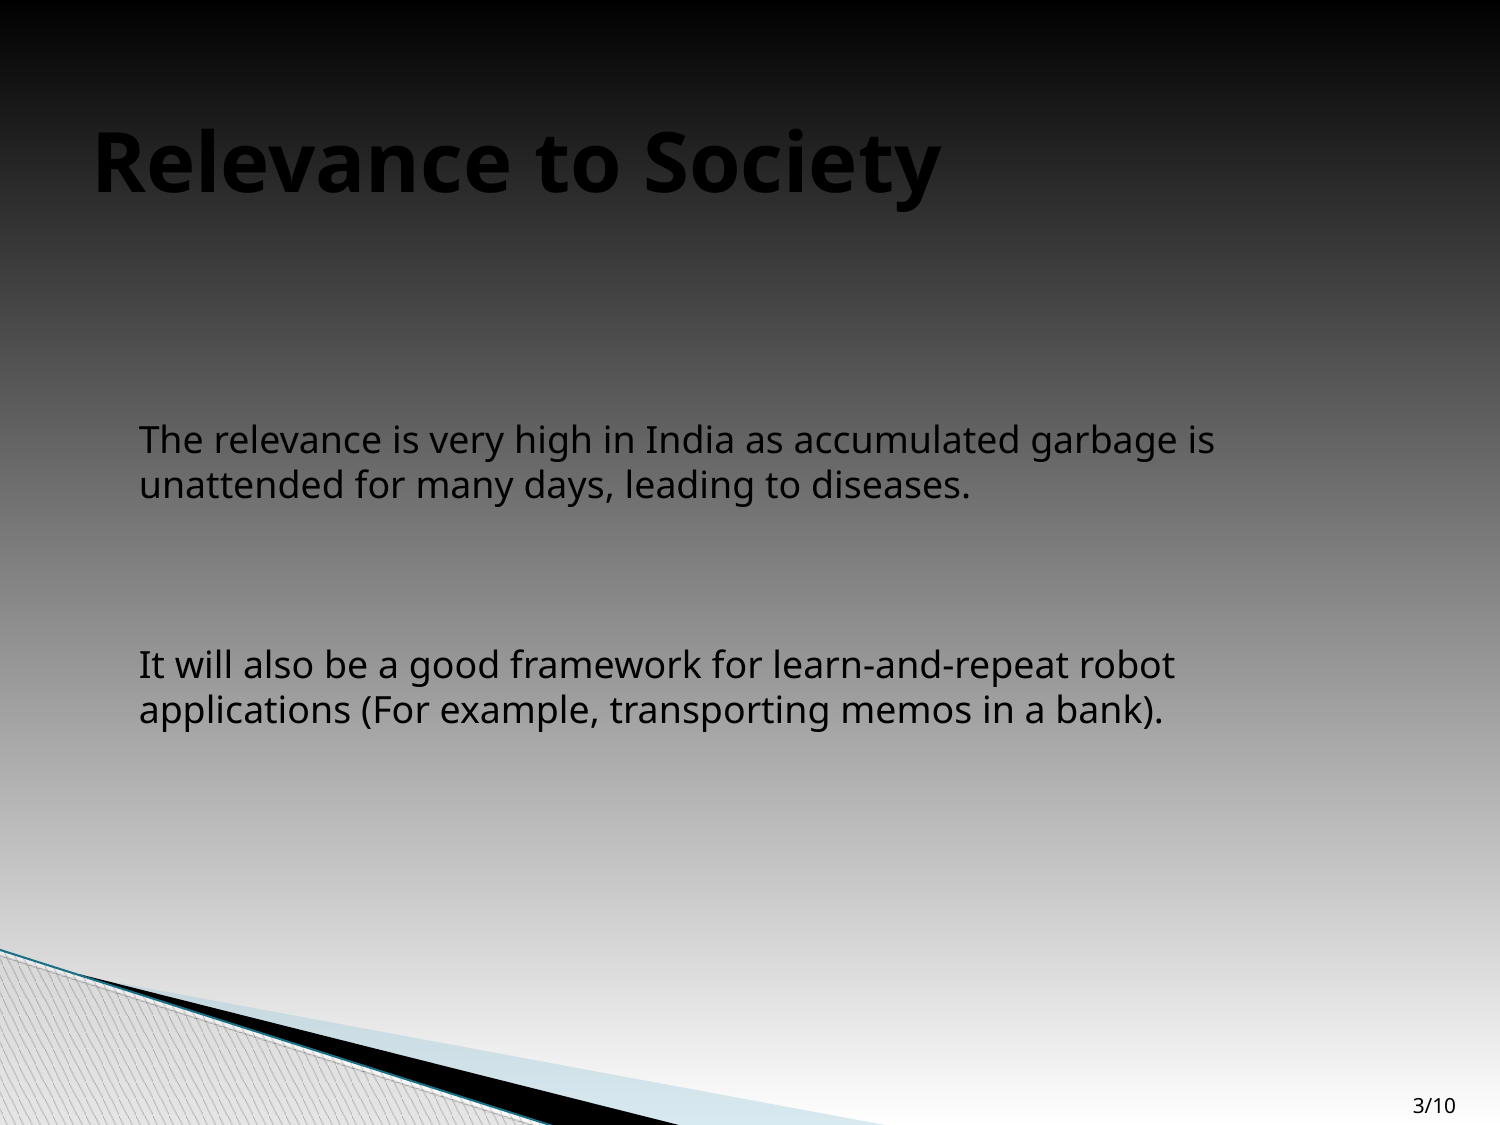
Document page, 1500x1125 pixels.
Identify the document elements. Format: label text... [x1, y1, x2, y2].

text_box Relevance to Society [76, 101, 1140, 262]
text_box The relevance is very high in India as accumulated garbage is unattended for many days, leading to diseases. It will also be a good framework for learn-and-repeat robot applications (For example, transporting memos in a bank). [123, 408, 1270, 739]
footer 3/10 [1080, 1046, 1471, 1125]
